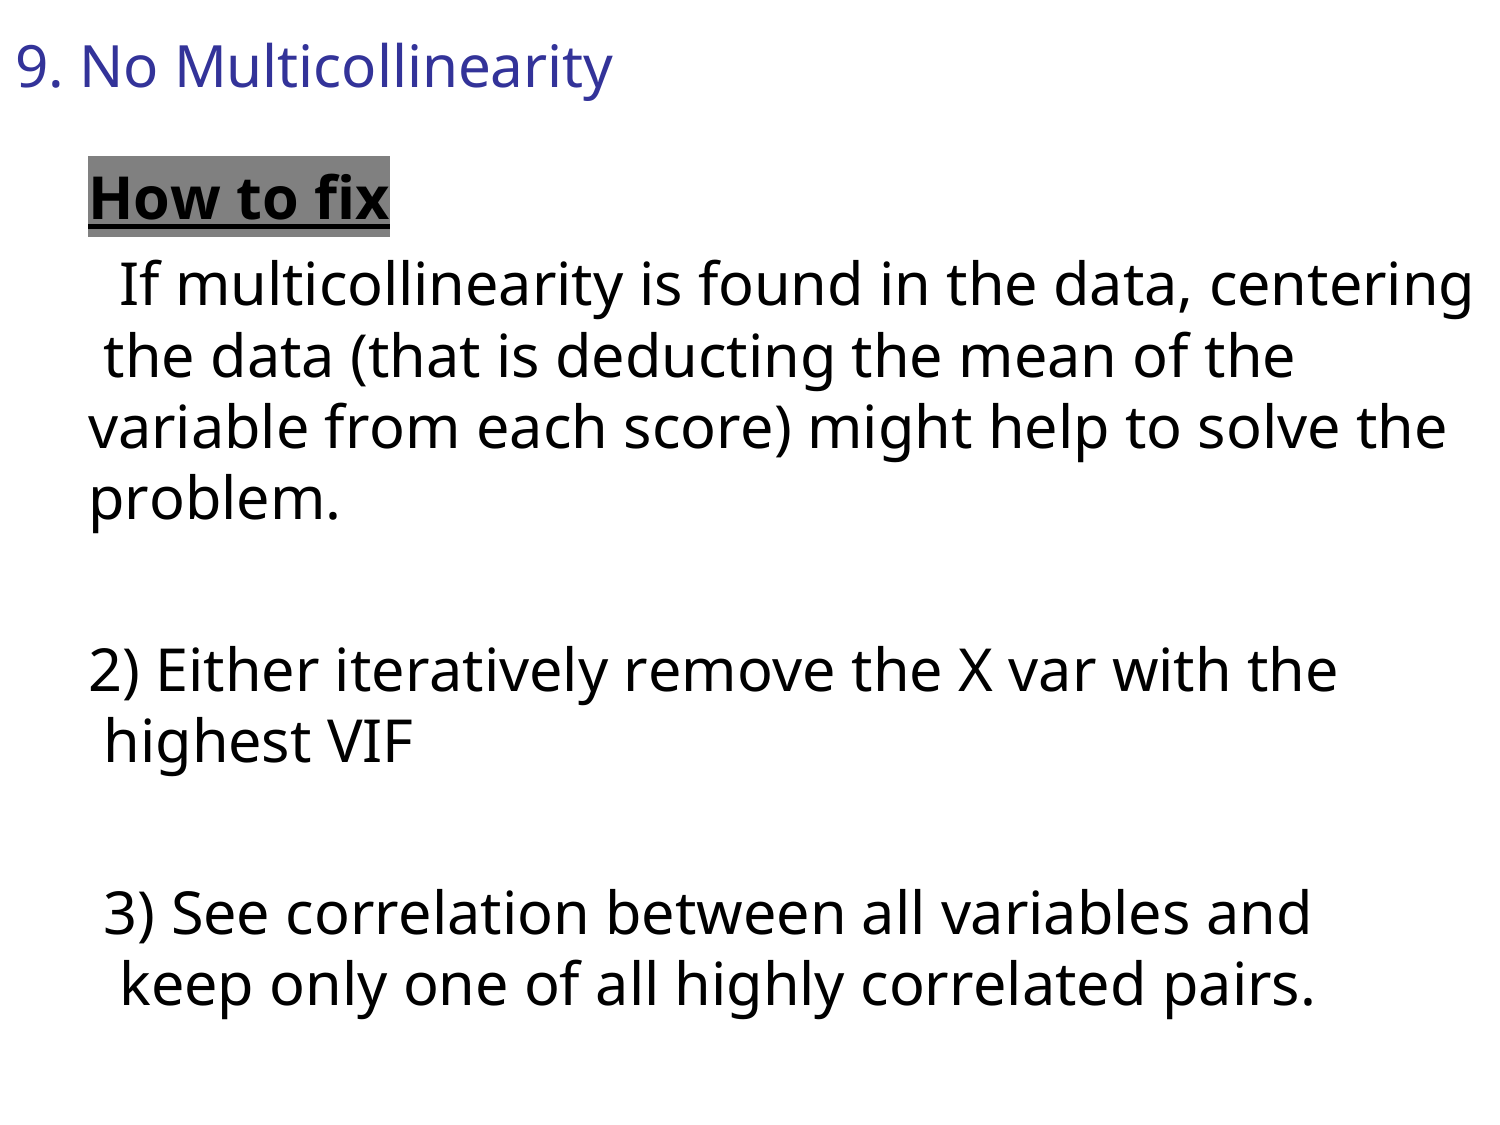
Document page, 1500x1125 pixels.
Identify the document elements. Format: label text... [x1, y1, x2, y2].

title 9. No Multicollinearity [0, 20, 1276, 107]
list How to fix If multicollinearity is found in the data, centering the data (that is deducting the mean of the variable from each score) might help to solve the problem. 2) Either iteratively remove the X var with the highest VIF 3) See correlation between all variables and keep only one of all highly correlated pairs. [23, 66, 1500, 1028]
